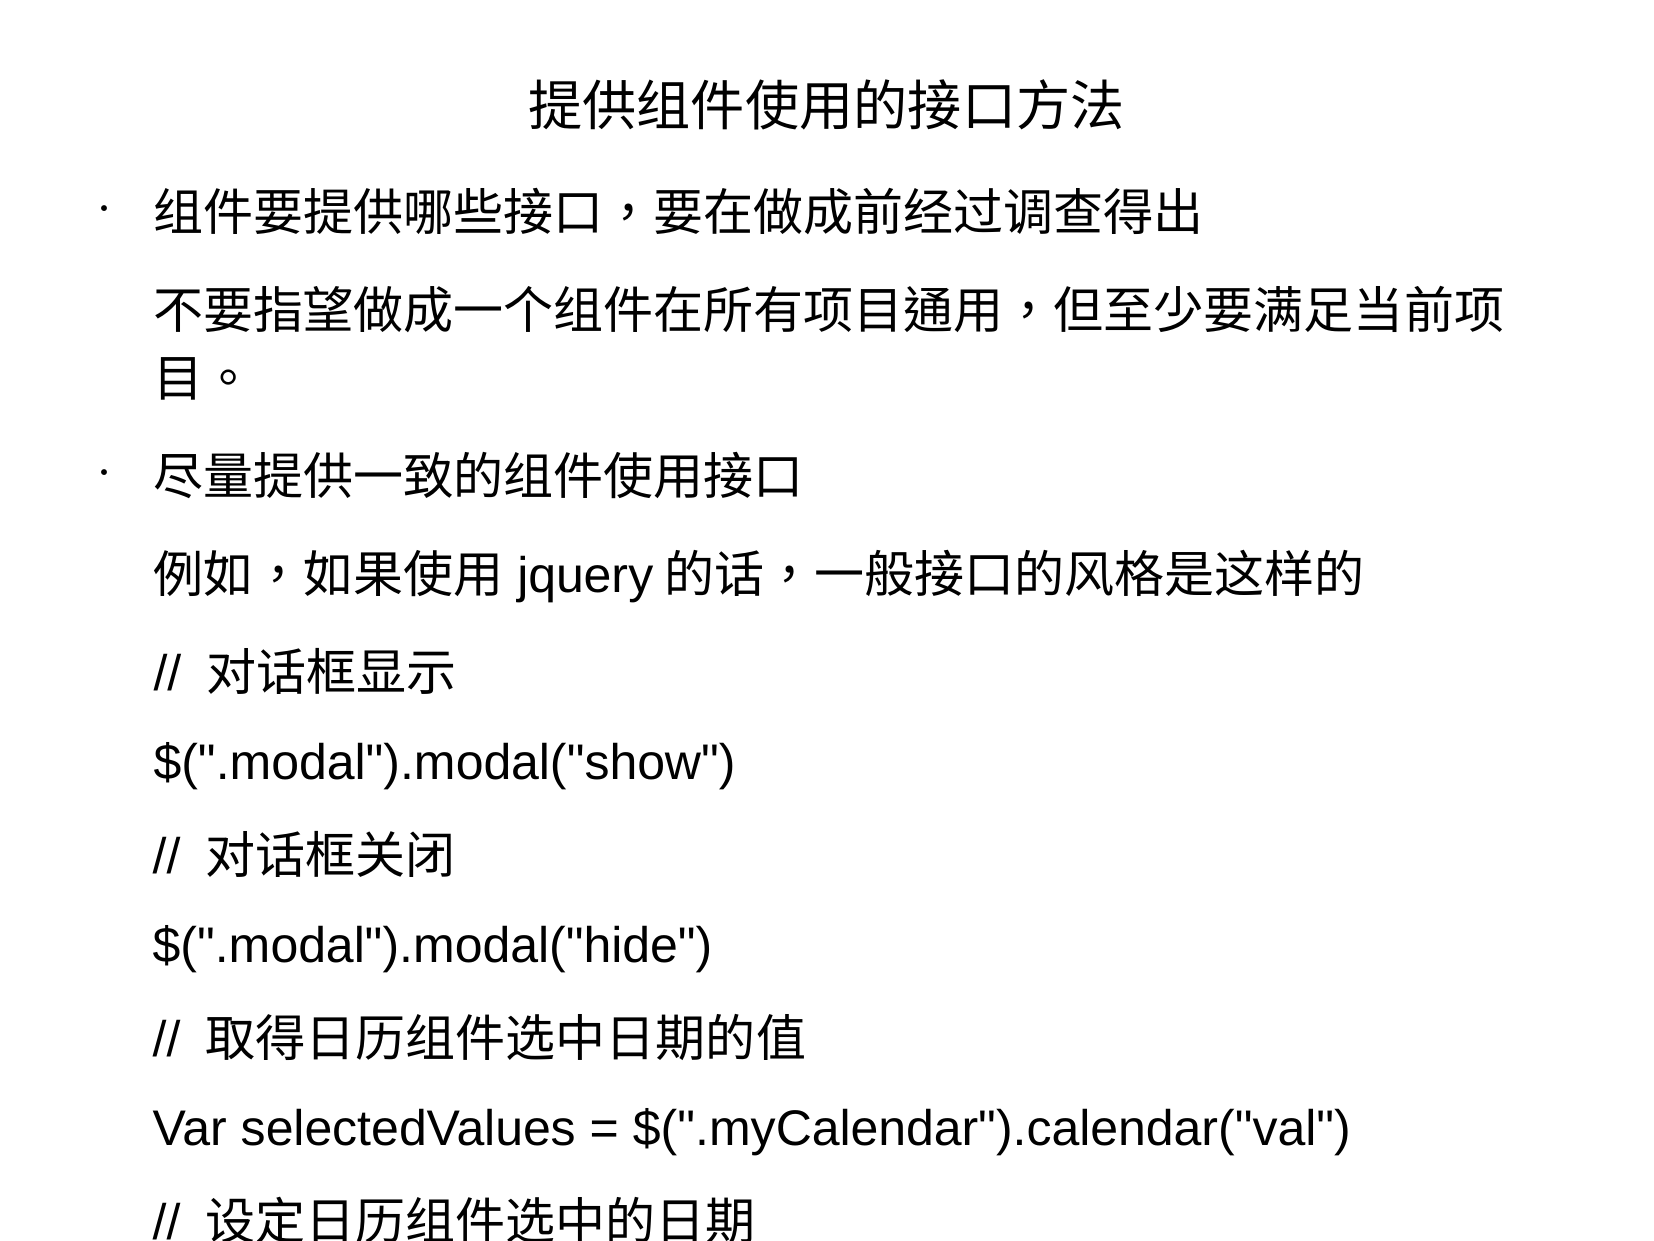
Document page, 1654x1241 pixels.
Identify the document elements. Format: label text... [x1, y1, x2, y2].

list 组件要提供哪些接口，要在做成前经过调查得出 不要指望做成一个组件在所有项目通用，但至少要满足当前项目。 尽量提供一致的组件使用接口 例如，如果使用jquery的话，一般接口的风格是这样的 // 对话框显示 $(".modal").modal("show") // 对话框关闭 $(".modal").modal("hide") // 取得日历组件选中日期的值 Var selectedValues = $(".myCalendar").calendar("val") // 设定日历组件选中的日期 $(".myCalendar").calendar("val", ['2015-01-01', '2015-02-27']) [82, 177, 1571, 1241]
title 提供组件使用的接口方法 [82, 25, 1571, 177]
